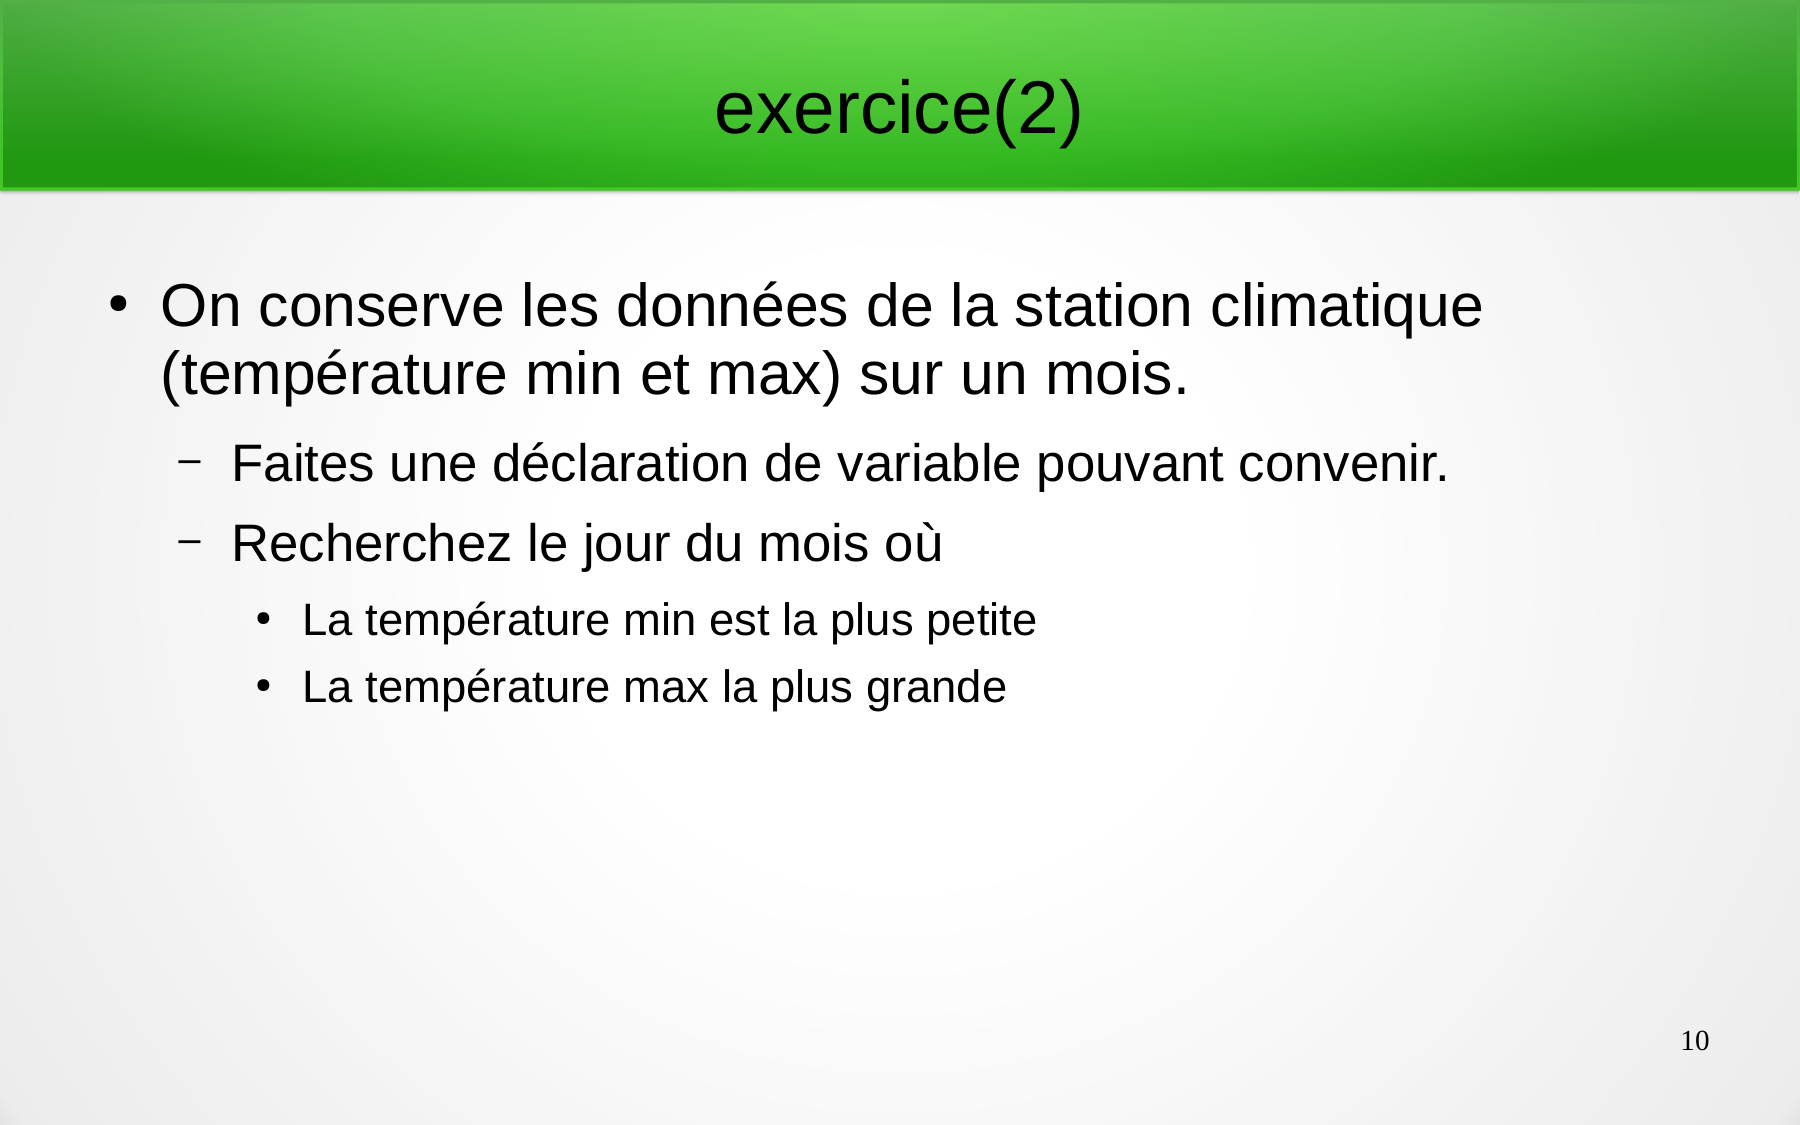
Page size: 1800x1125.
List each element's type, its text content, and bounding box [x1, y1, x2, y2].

title exercice(2) [90, 42, 1711, 172]
list On conserve les données de la station climatique (température min et max) sur un mois. Faites une déclaration de variable pouvant convenir. Recherchez le jour du mois où La température min est la plus petite La température max la plus grande [90, 271, 1711, 924]
